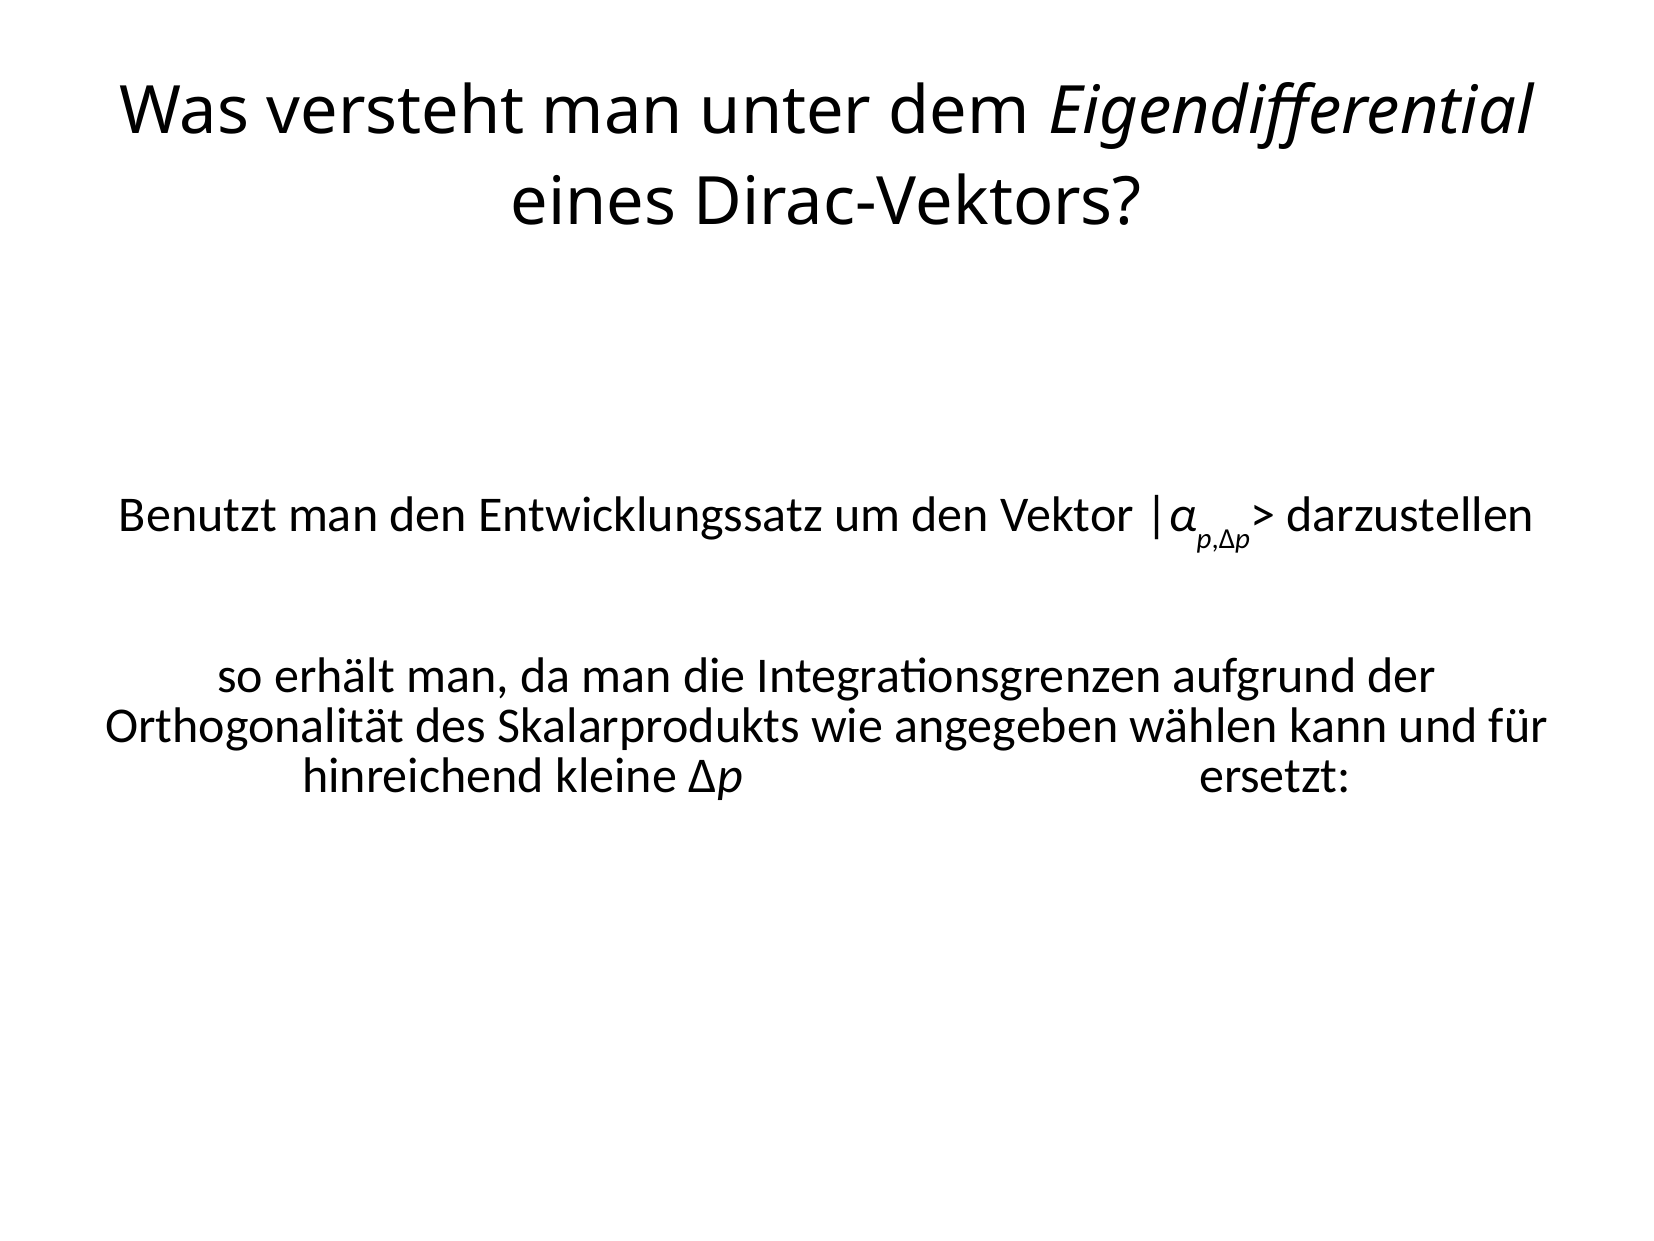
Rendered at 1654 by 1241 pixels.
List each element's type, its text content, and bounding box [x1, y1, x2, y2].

title Was versteht man unter dem Eigendifferential eines Dirac-Vektors? [82, 49, 1571, 257]
subtitle Benutzt man den Entwicklungssatz um den Vektor |αp,Δp> darzustellen so erhält man, da man die Integrationsgrenzen aufgrund der Orthogonalität des Skalarprodukts wie angegeben wählen kann und für hinreichend kleine Δp ersetzt: [82, 290, 1571, 1010]
